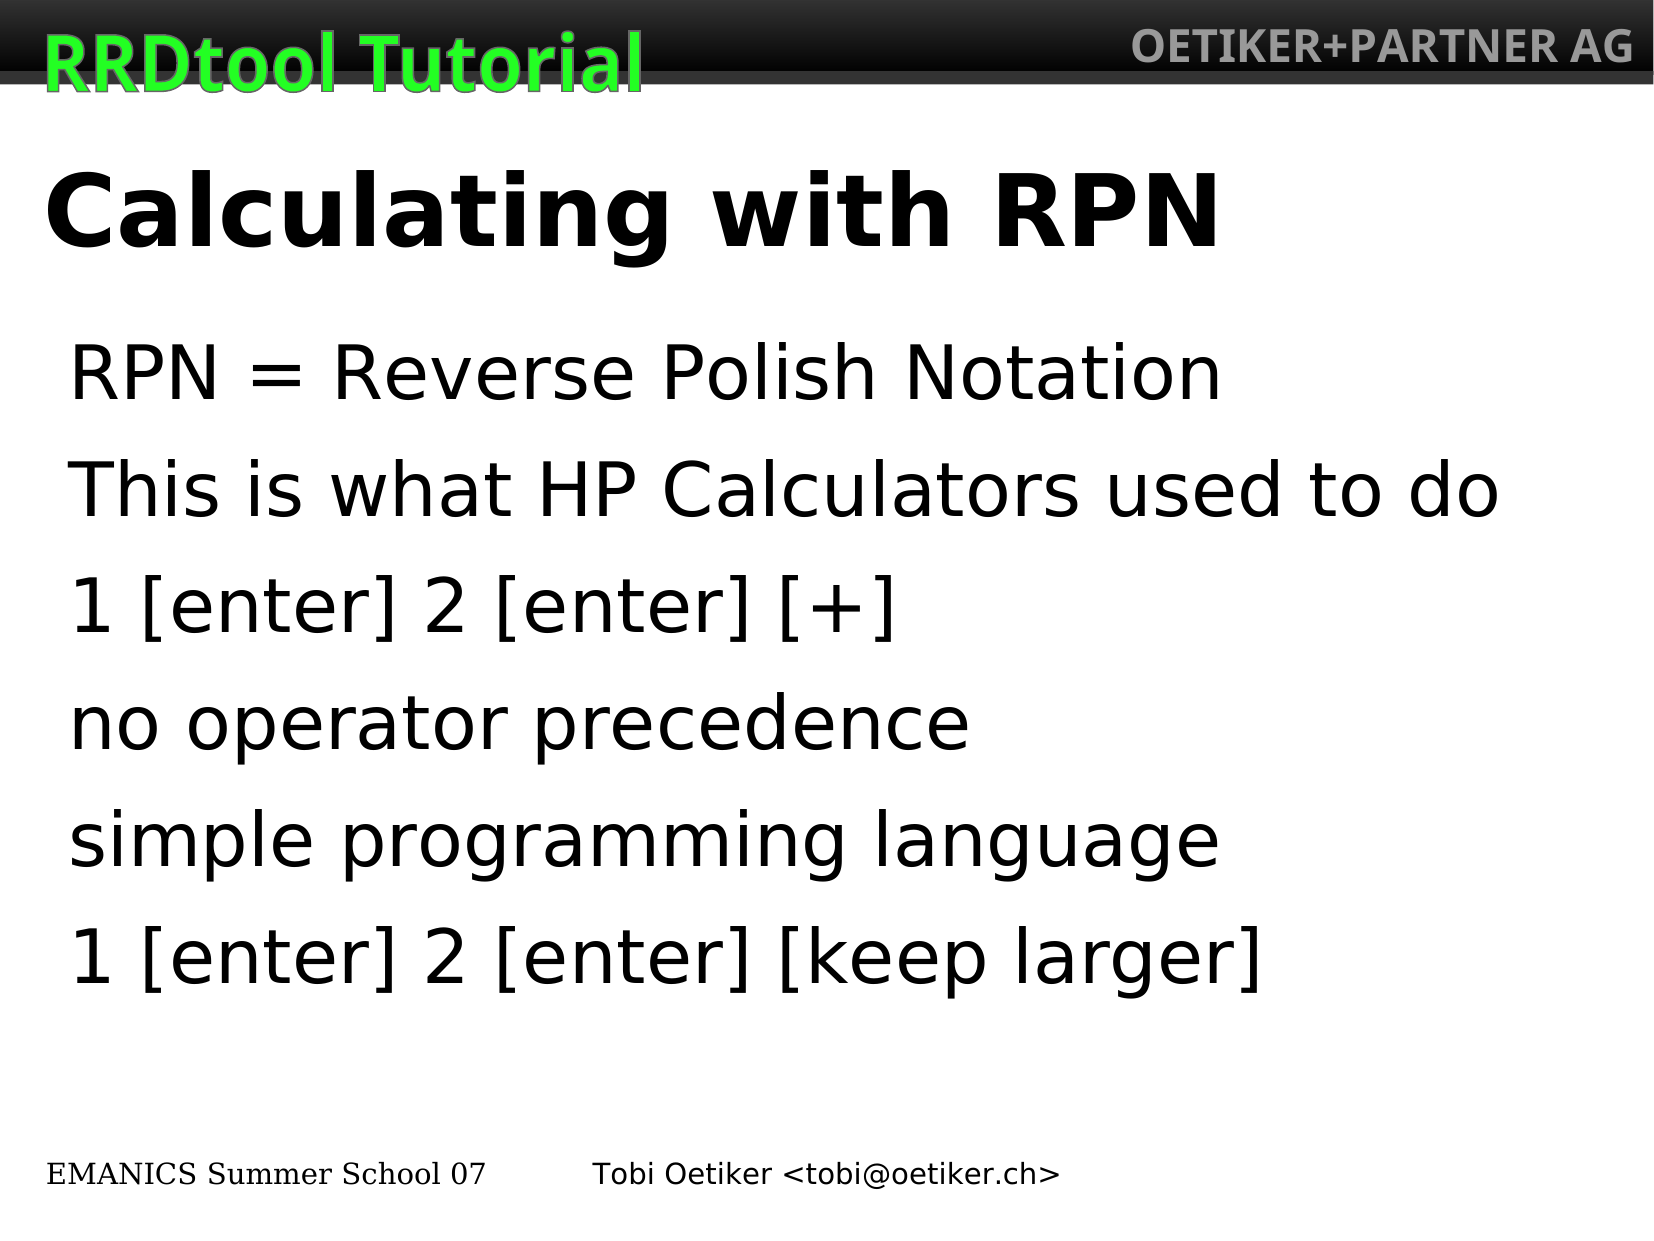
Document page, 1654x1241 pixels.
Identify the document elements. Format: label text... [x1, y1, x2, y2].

list RPN = Reverse Polish Notation This is what HP Calculators used to do 1 [enter] 2 [enter] [+] no operator precedence simple programming language 1 [enter] 2 [enter] [keep larger] [50, 329, 1571, 1099]
title Calculating with RPN [43, 137, 1582, 287]
